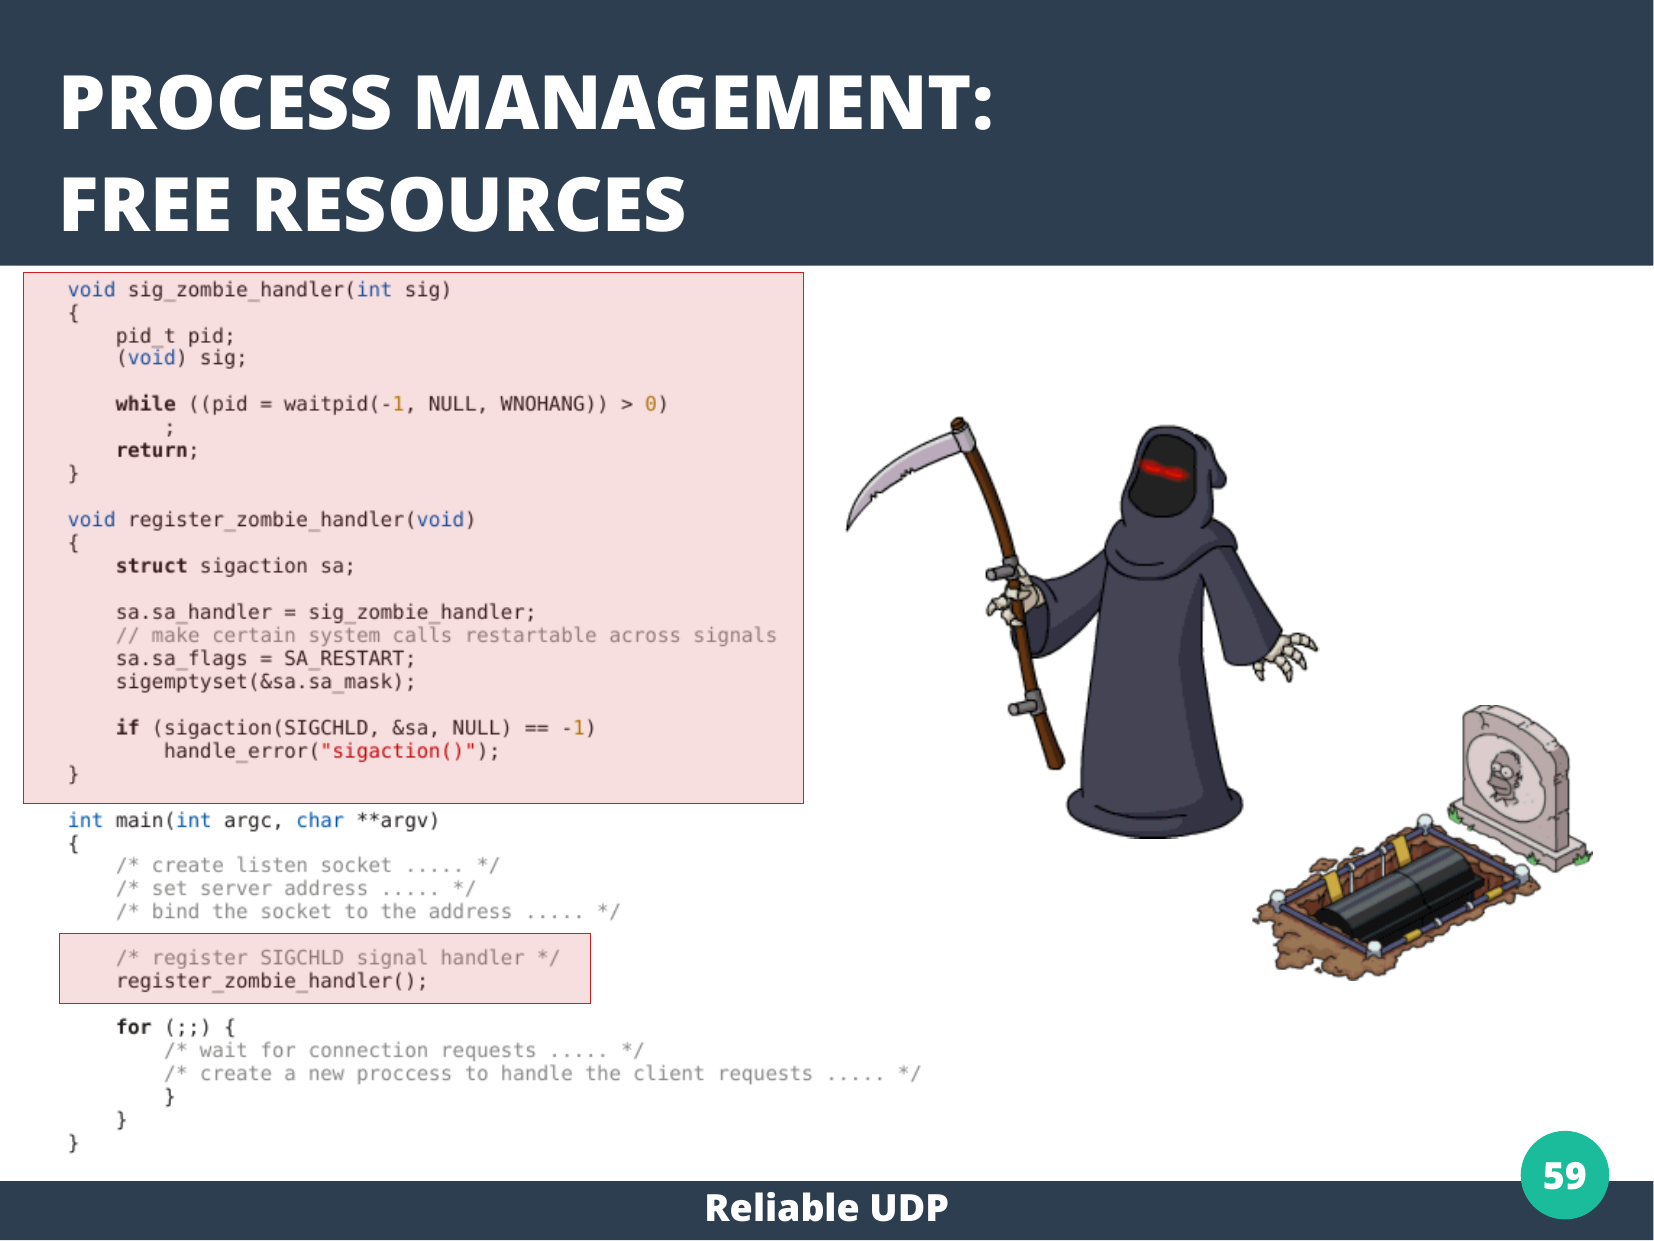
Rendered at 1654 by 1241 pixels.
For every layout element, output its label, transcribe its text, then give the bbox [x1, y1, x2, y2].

text_box [59, 933, 591, 1004]
text_box [23, 272, 804, 804]
picture [58, 272, 1593, 1170]
title PROCESS MANAGEMENT: FREE RESOURCES [59, 49, 1595, 207]
